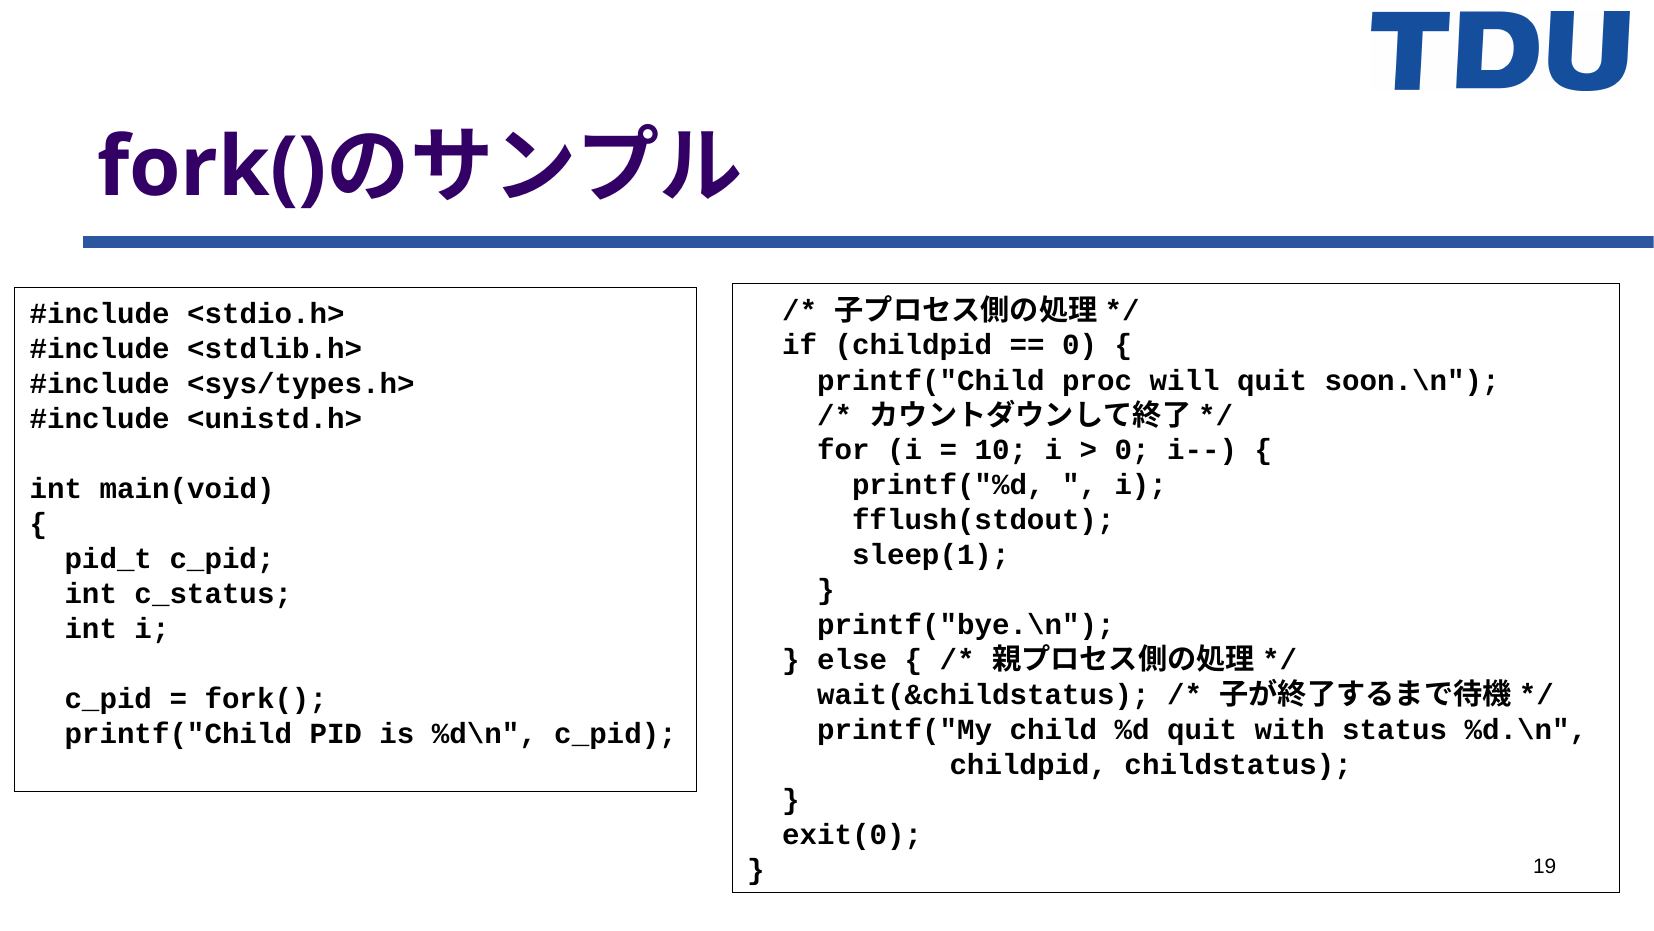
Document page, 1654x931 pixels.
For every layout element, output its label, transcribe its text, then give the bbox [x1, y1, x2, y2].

text_box #include <stdio.h> #include <stdlib.h> #include <sys/types.h> #include <unistd.h> int main(void) { pid_t c_pid; int c_status; int i; c_pid = fork(); printf("Child PID is %d\n", c_pid); [14, 287, 697, 792]
title fork()のサンプル [82, 51, 1571, 228]
text_box /* 子プロセス側の処理 */ if (childpid == 0) { printf("Child proc will quit soon.\n"); /* カウントダウンして終了 */ for (i = 10; i > 0; i--) { printf("%d, ", i); fflush(stdout); sleep(1); } printf("bye.\n"); } else { /* 親プロセス側の処理 */ wait(&childstatus); /* 子が終了するまで待機 */ printf("My child %d quit with status %d.\n", childpid, childstatus); } exit(0); } [732, 283, 1620, 893]
picture [1371, 11, 1630, 91]
